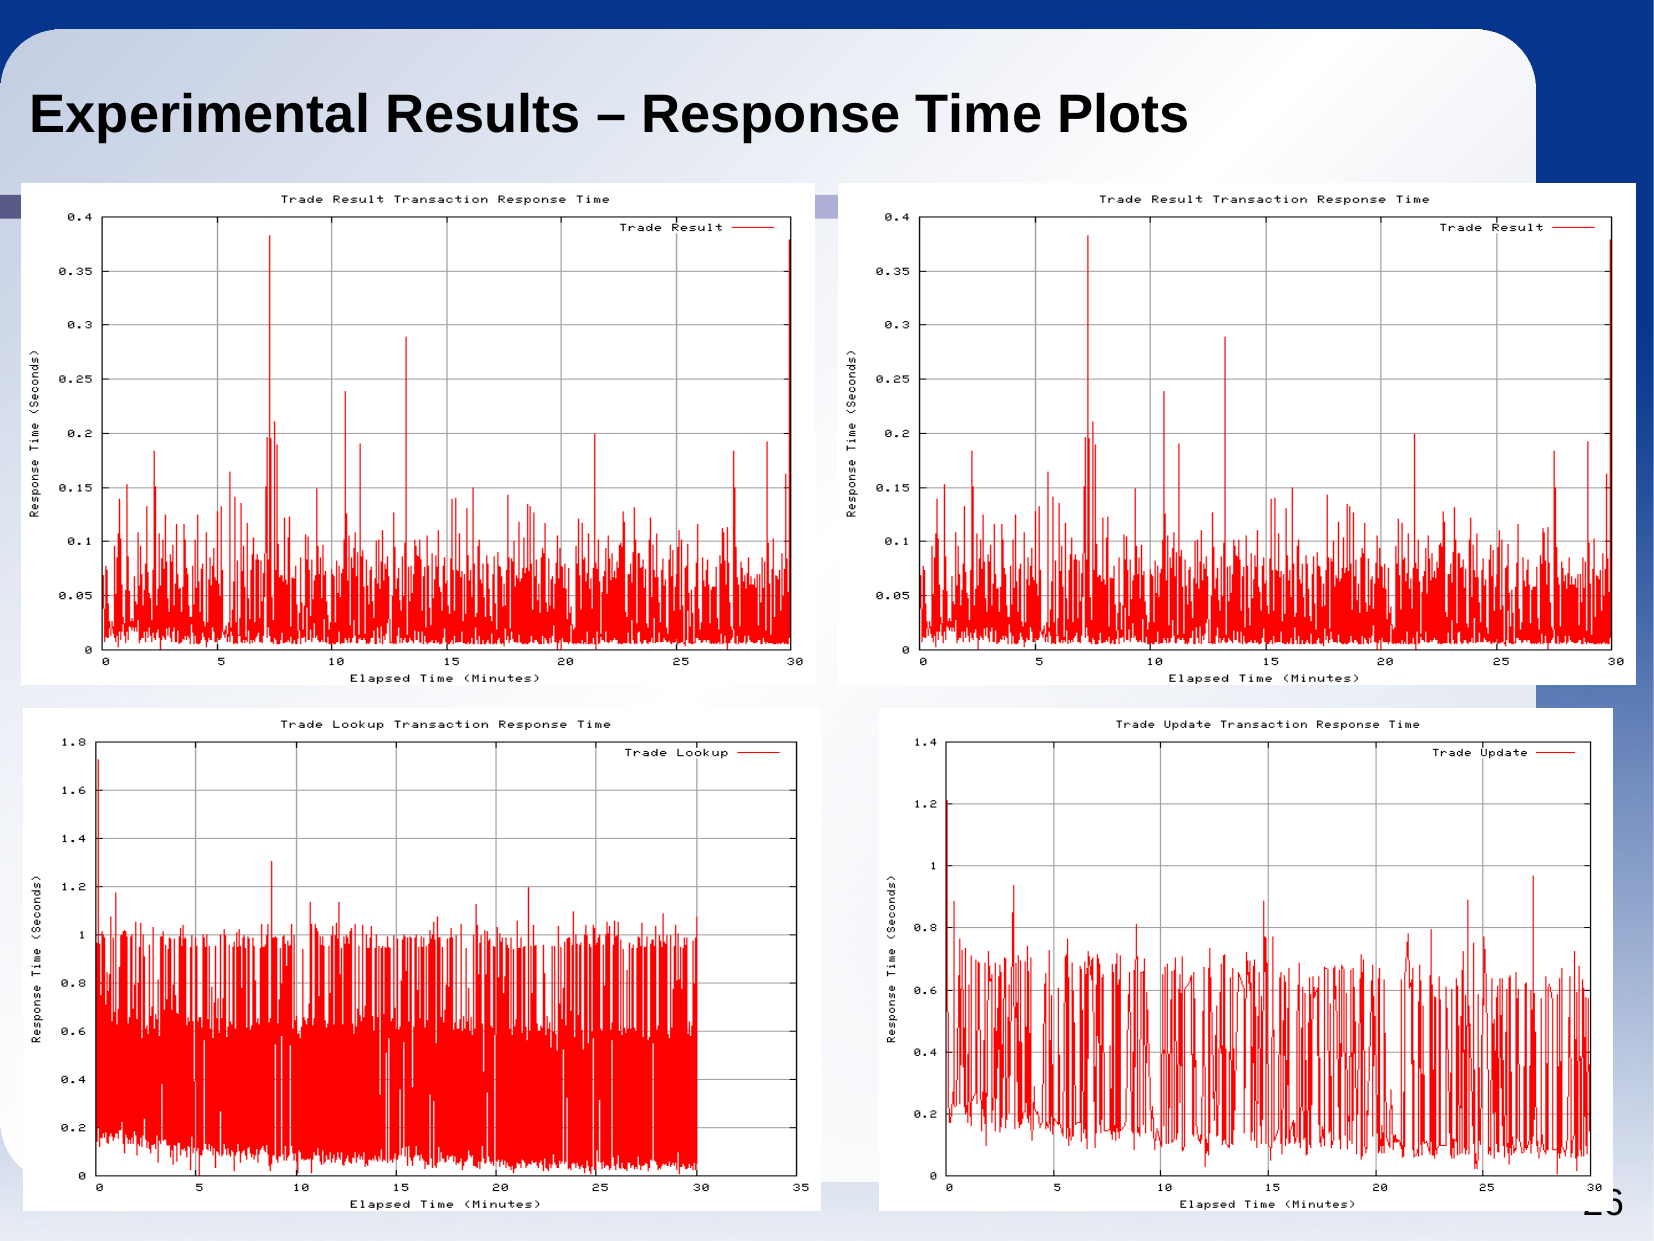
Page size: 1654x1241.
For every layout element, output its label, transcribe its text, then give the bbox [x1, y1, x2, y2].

picture [21, 183, 815, 686]
picture [0, 0, 1654, 1241]
title Experimental Results – Response Time Plots [29, 49, 1506, 178]
